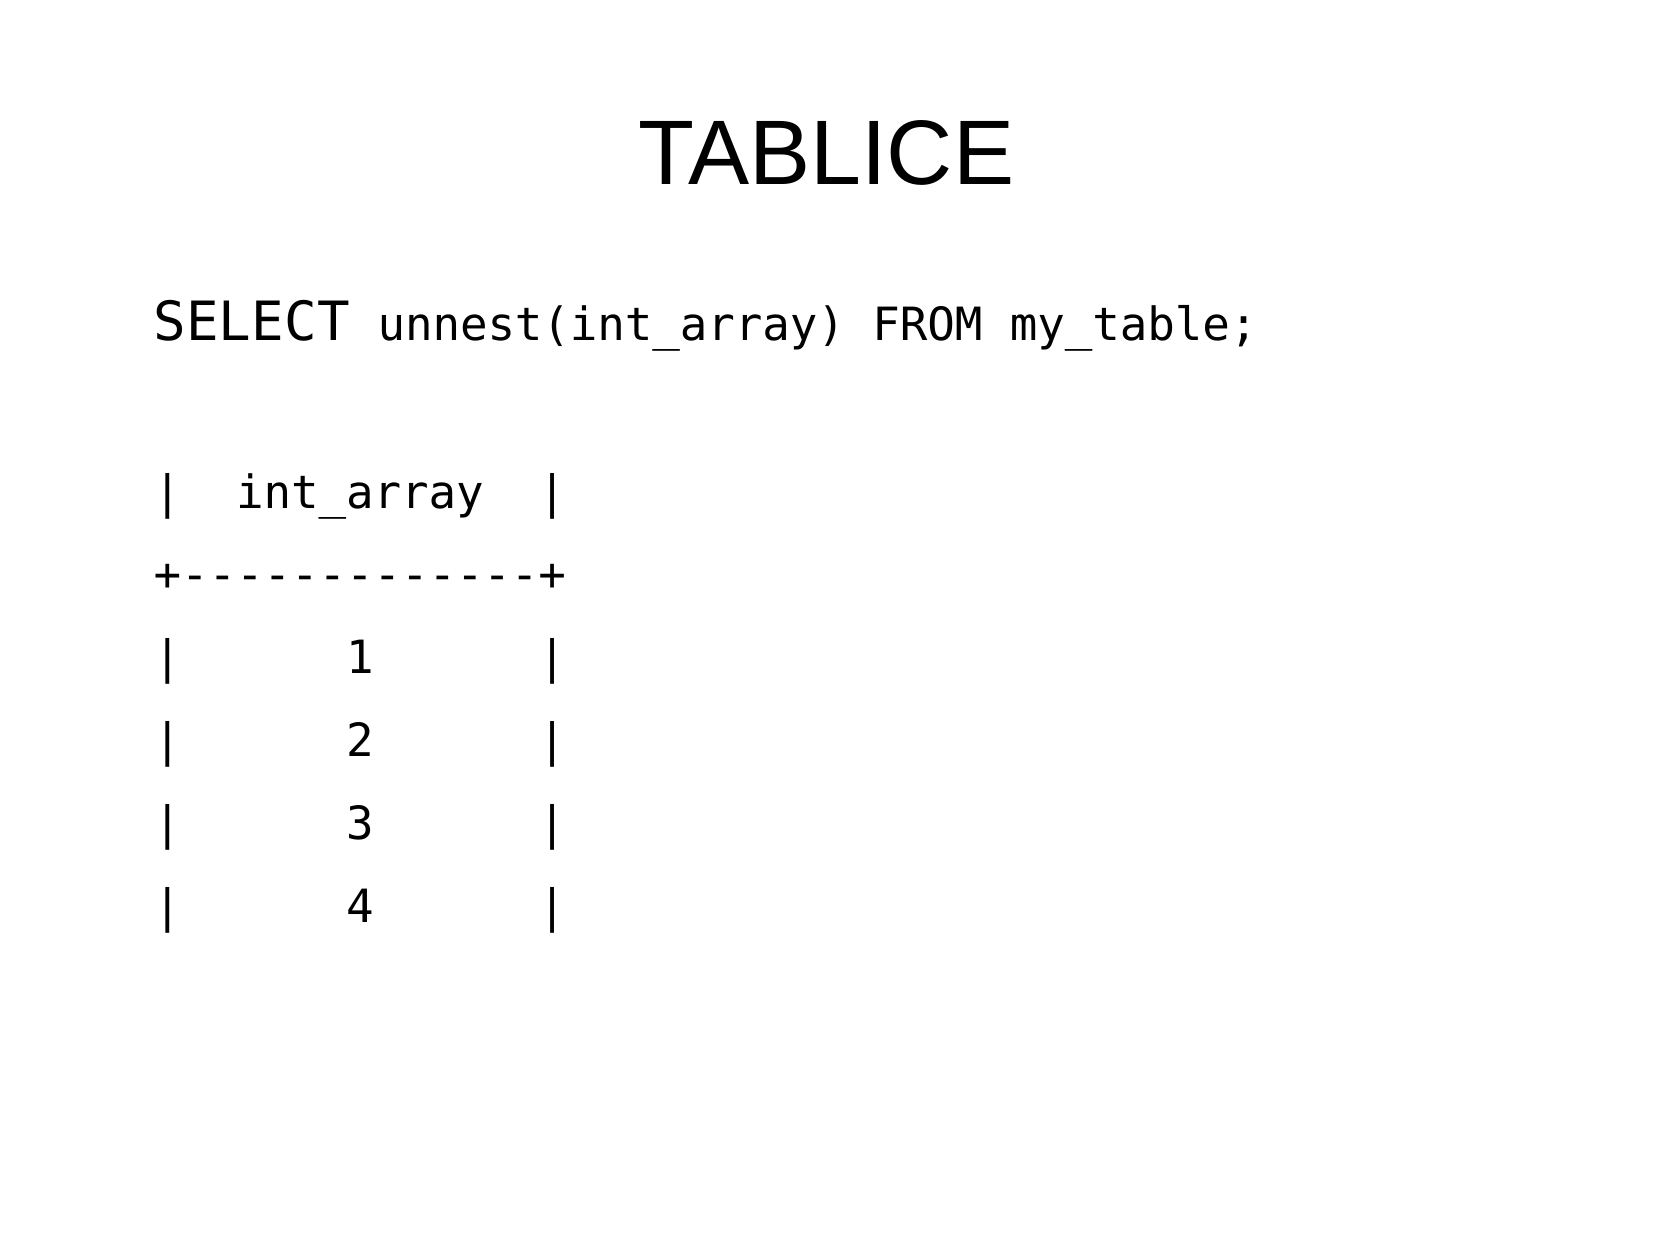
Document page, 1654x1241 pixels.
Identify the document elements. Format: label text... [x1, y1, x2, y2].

title TABLICE [82, 49, 1571, 257]
list SELECT unnest(int_array) FROM my_table; | int_array | +-------------+ | 1 | | 2 | | 3 | | 4 | [82, 290, 1571, 1010]
